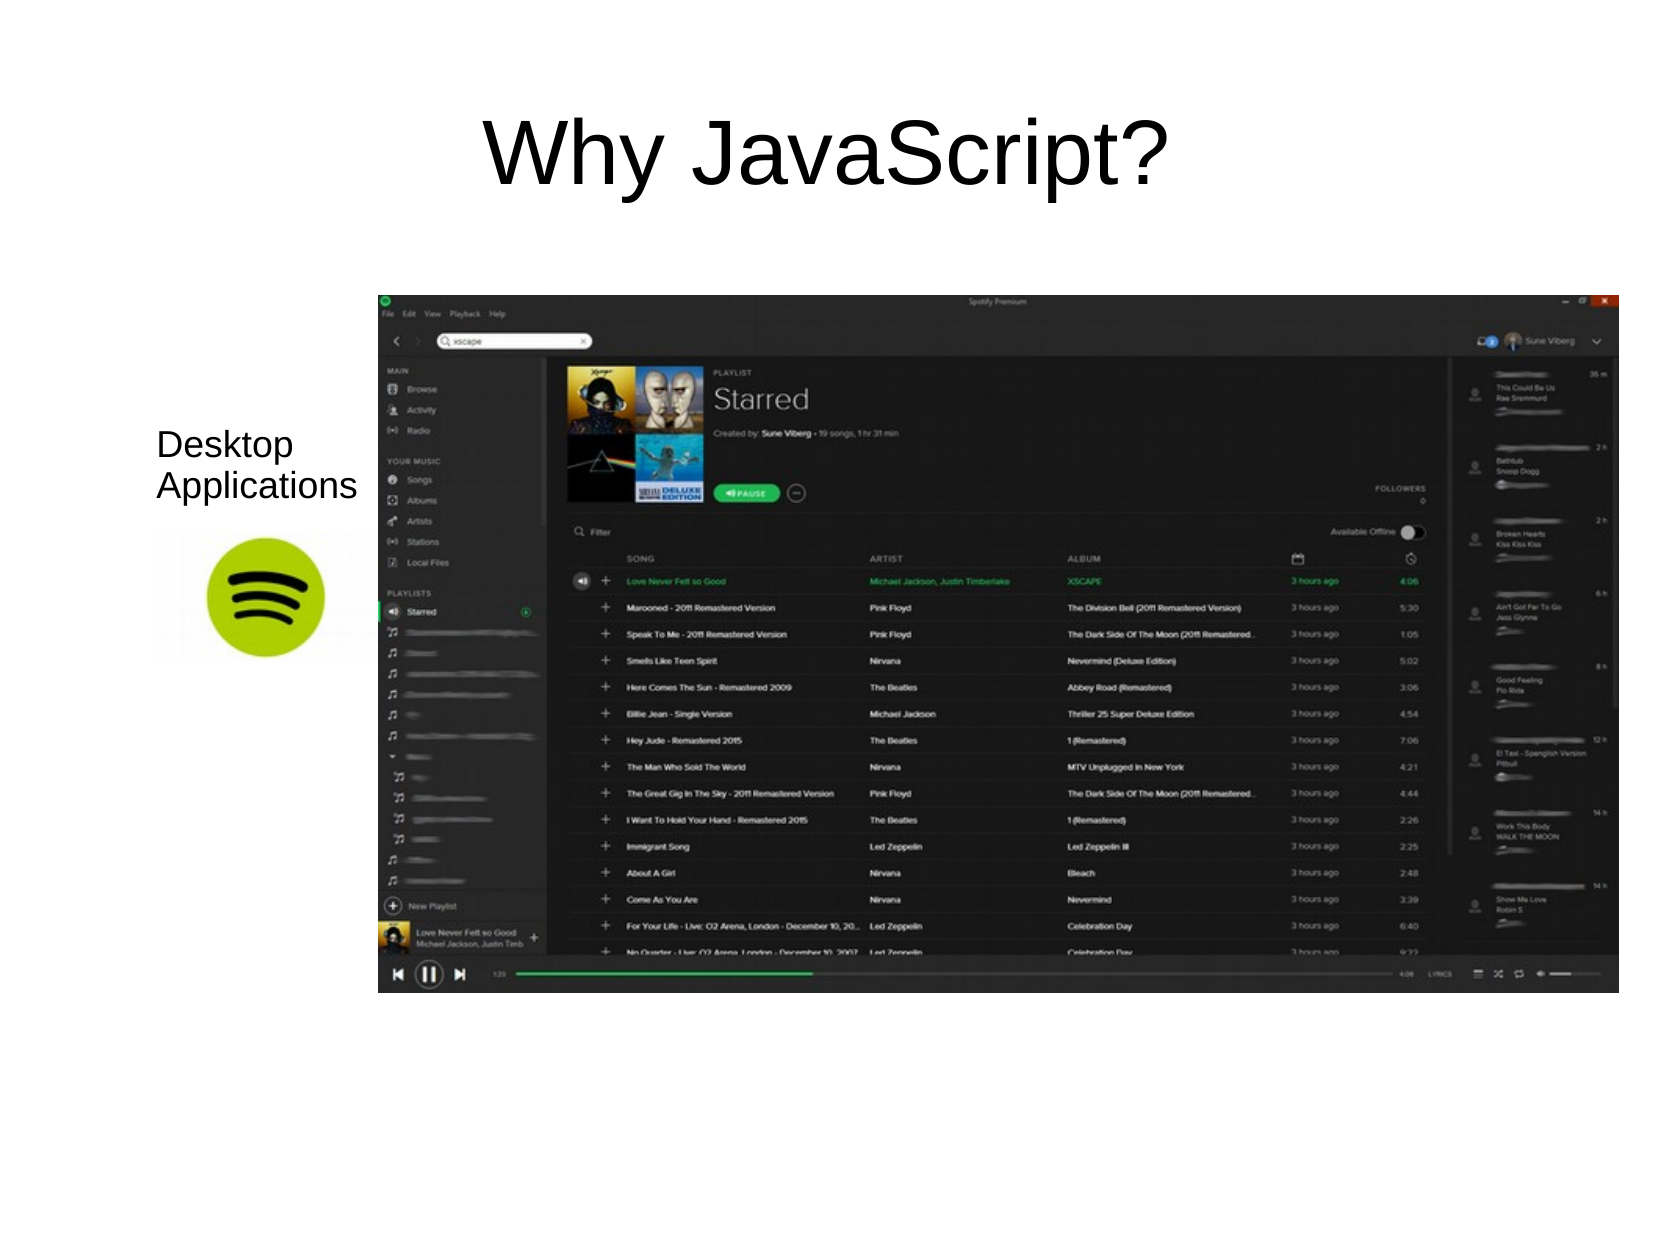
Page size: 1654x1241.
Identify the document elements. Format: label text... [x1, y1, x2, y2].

picture [378, 295, 1619, 993]
text_box Desktop Applications [141, 415, 519, 709]
title Why JavaScript? [82, 49, 1571, 257]
picture [153, 531, 378, 663]
